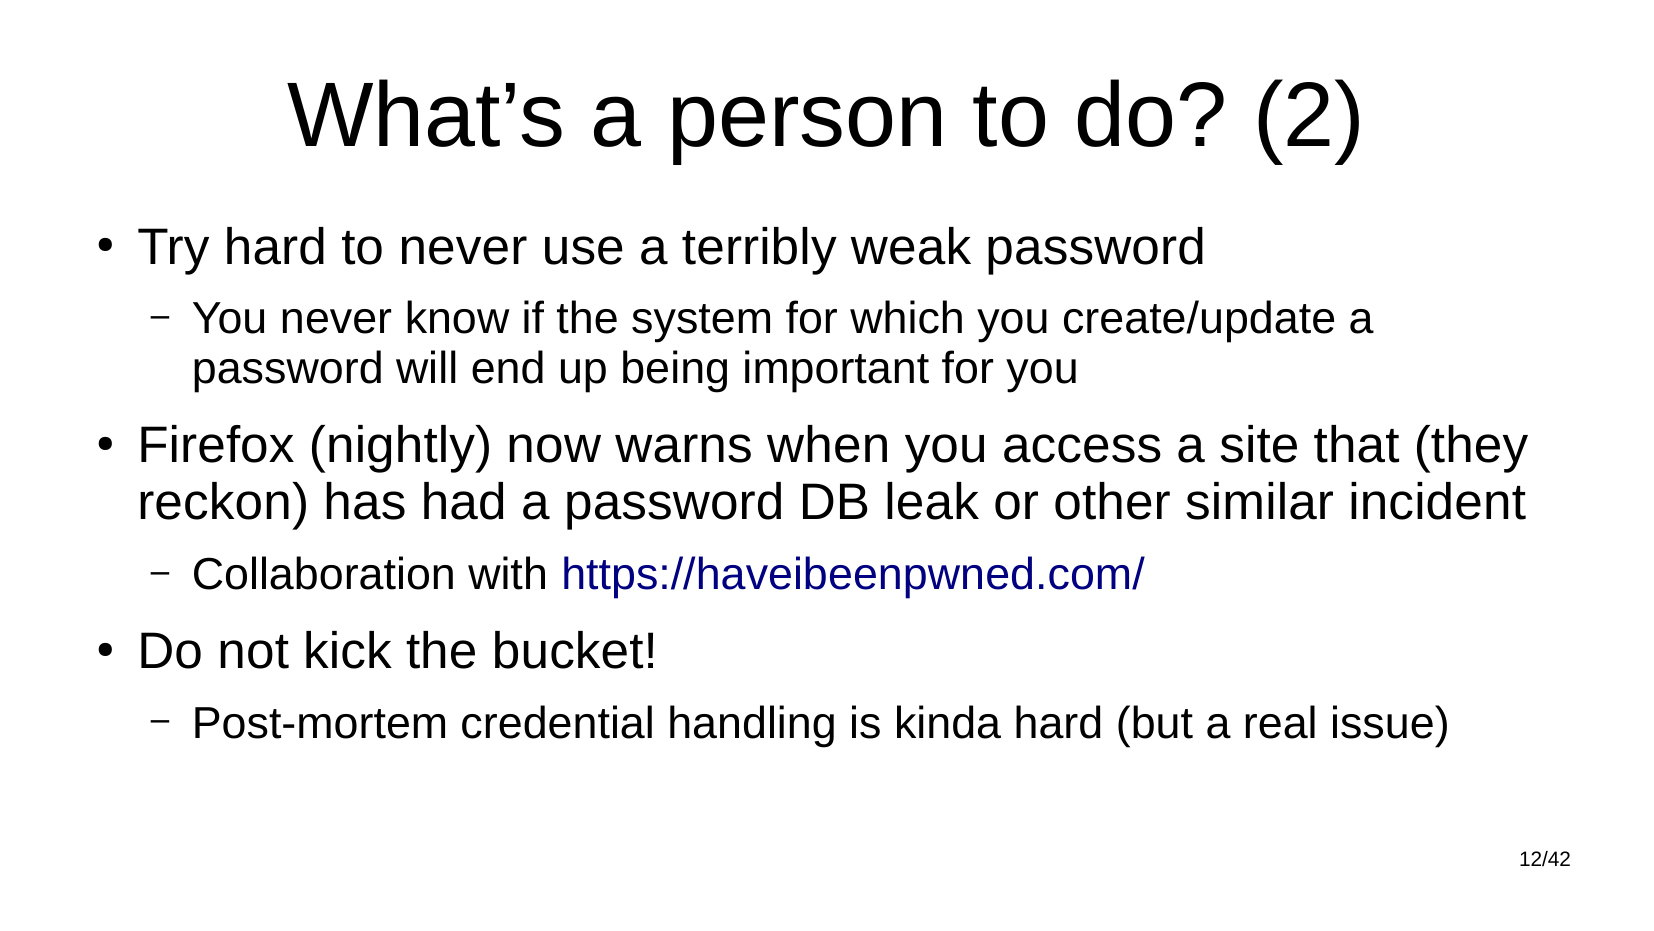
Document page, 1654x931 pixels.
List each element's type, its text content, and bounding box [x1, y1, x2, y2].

title What’s a person to do? (2) [82, 37, 1571, 193]
list Try hard to never use a terribly weak password You never know if the system for which you create/update a password will end up being important for you Firefox (nightly) now warns when you access a site that (they reckon) has had a password DB leak or other similar incident Collaboration with https://haveibeenpwned.com/ Do not kick the bucket! Post-mortem credential handling is kinda hard (but a real issue) [82, 217, 1571, 758]
